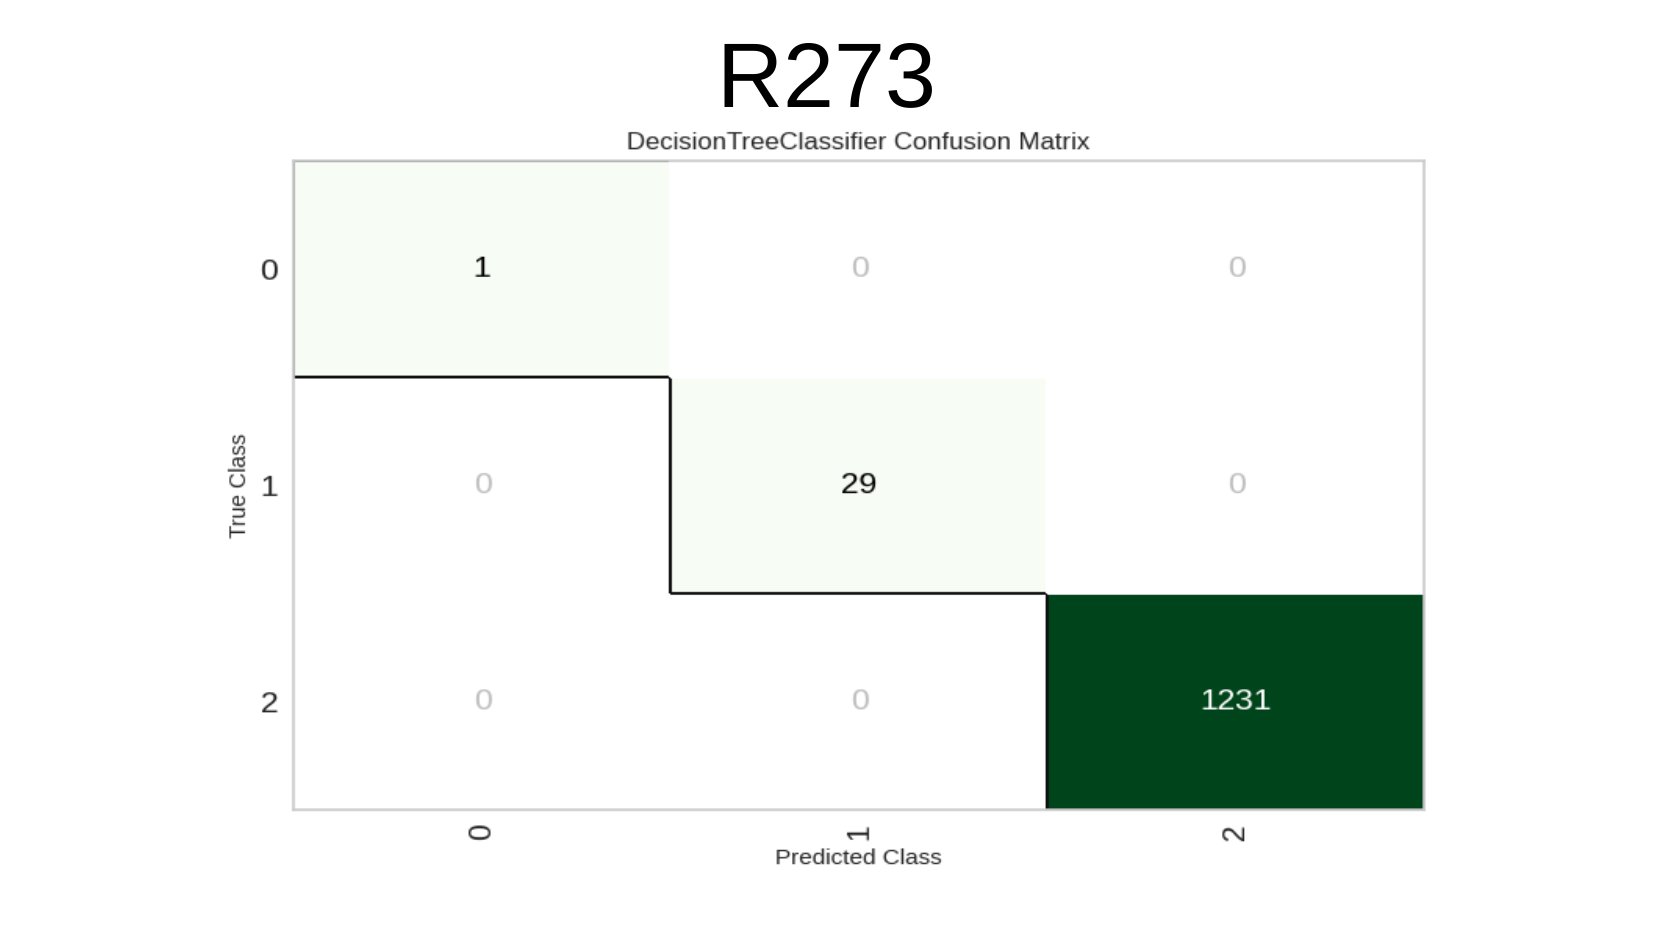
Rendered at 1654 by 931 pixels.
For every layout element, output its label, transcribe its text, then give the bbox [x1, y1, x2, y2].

title R273 [82, 15, 1571, 119]
picture [214, 118, 1440, 883]
